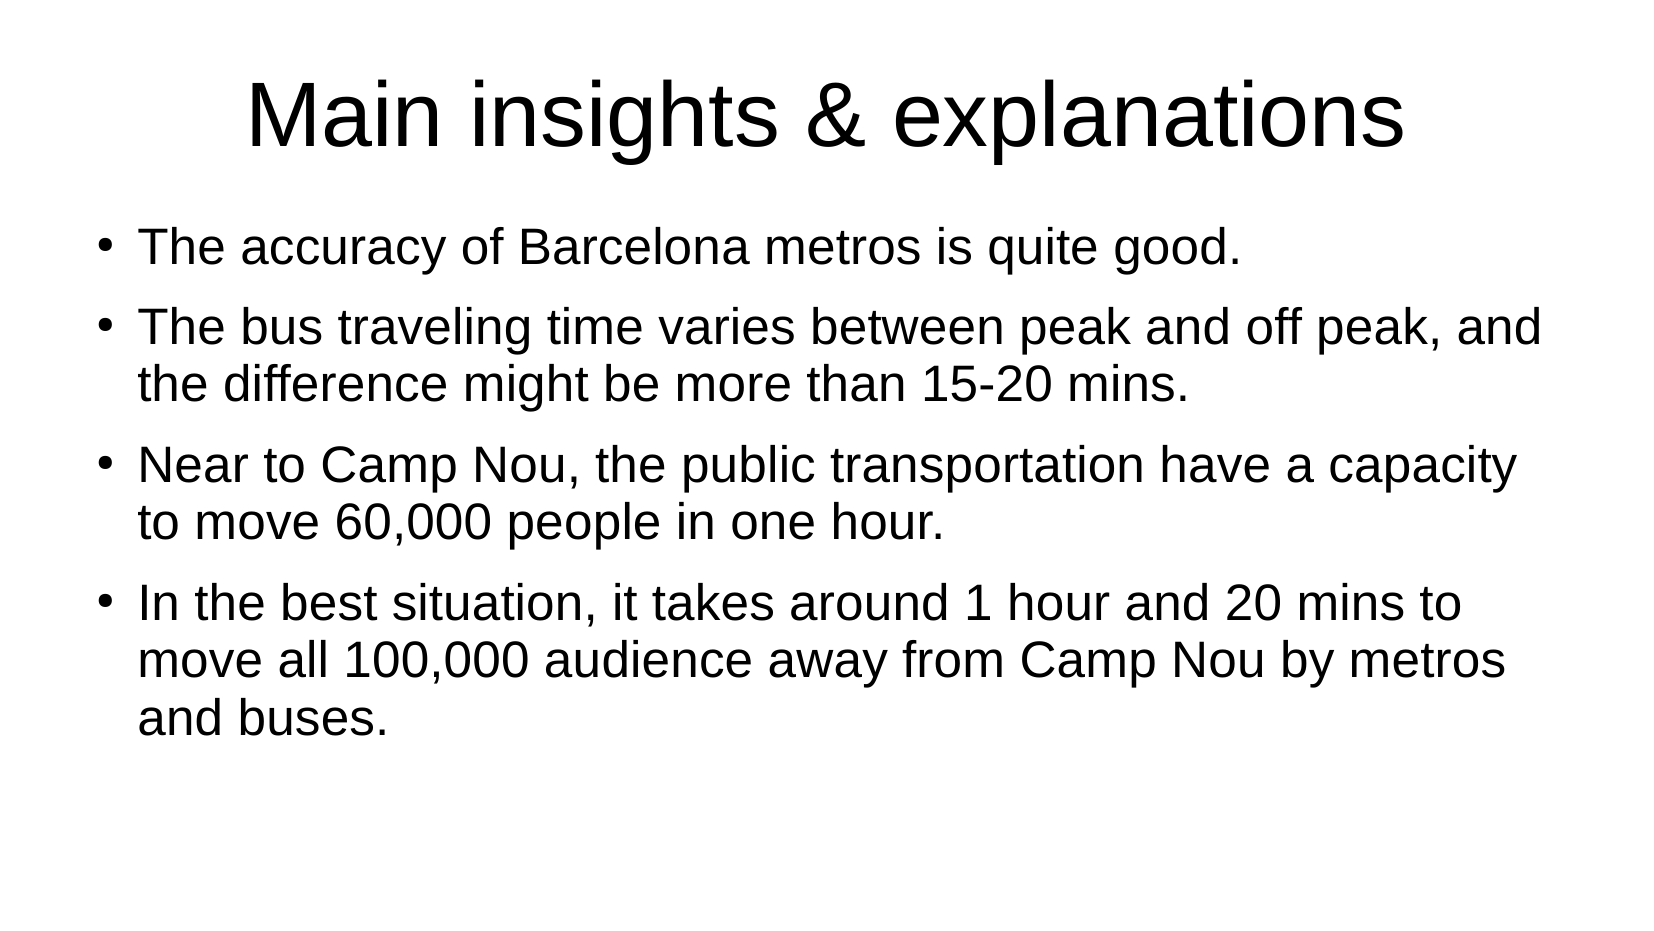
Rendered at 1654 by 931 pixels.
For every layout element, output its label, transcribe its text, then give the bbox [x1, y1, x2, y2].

title Main insights & explanations [82, 37, 1571, 193]
list The accuracy of Barcelona metros is quite good. The bus traveling time varies between peak and off peak, and the difference might be more than 15-20 mins. Near to Camp Nou, the public transportation have a capacity to move 60,000 people in one hour. In the best situation, it takes around 1 hour and 20 mins to move all 100,000 audience away from Camp Nou by metros and buses. [82, 217, 1571, 758]
